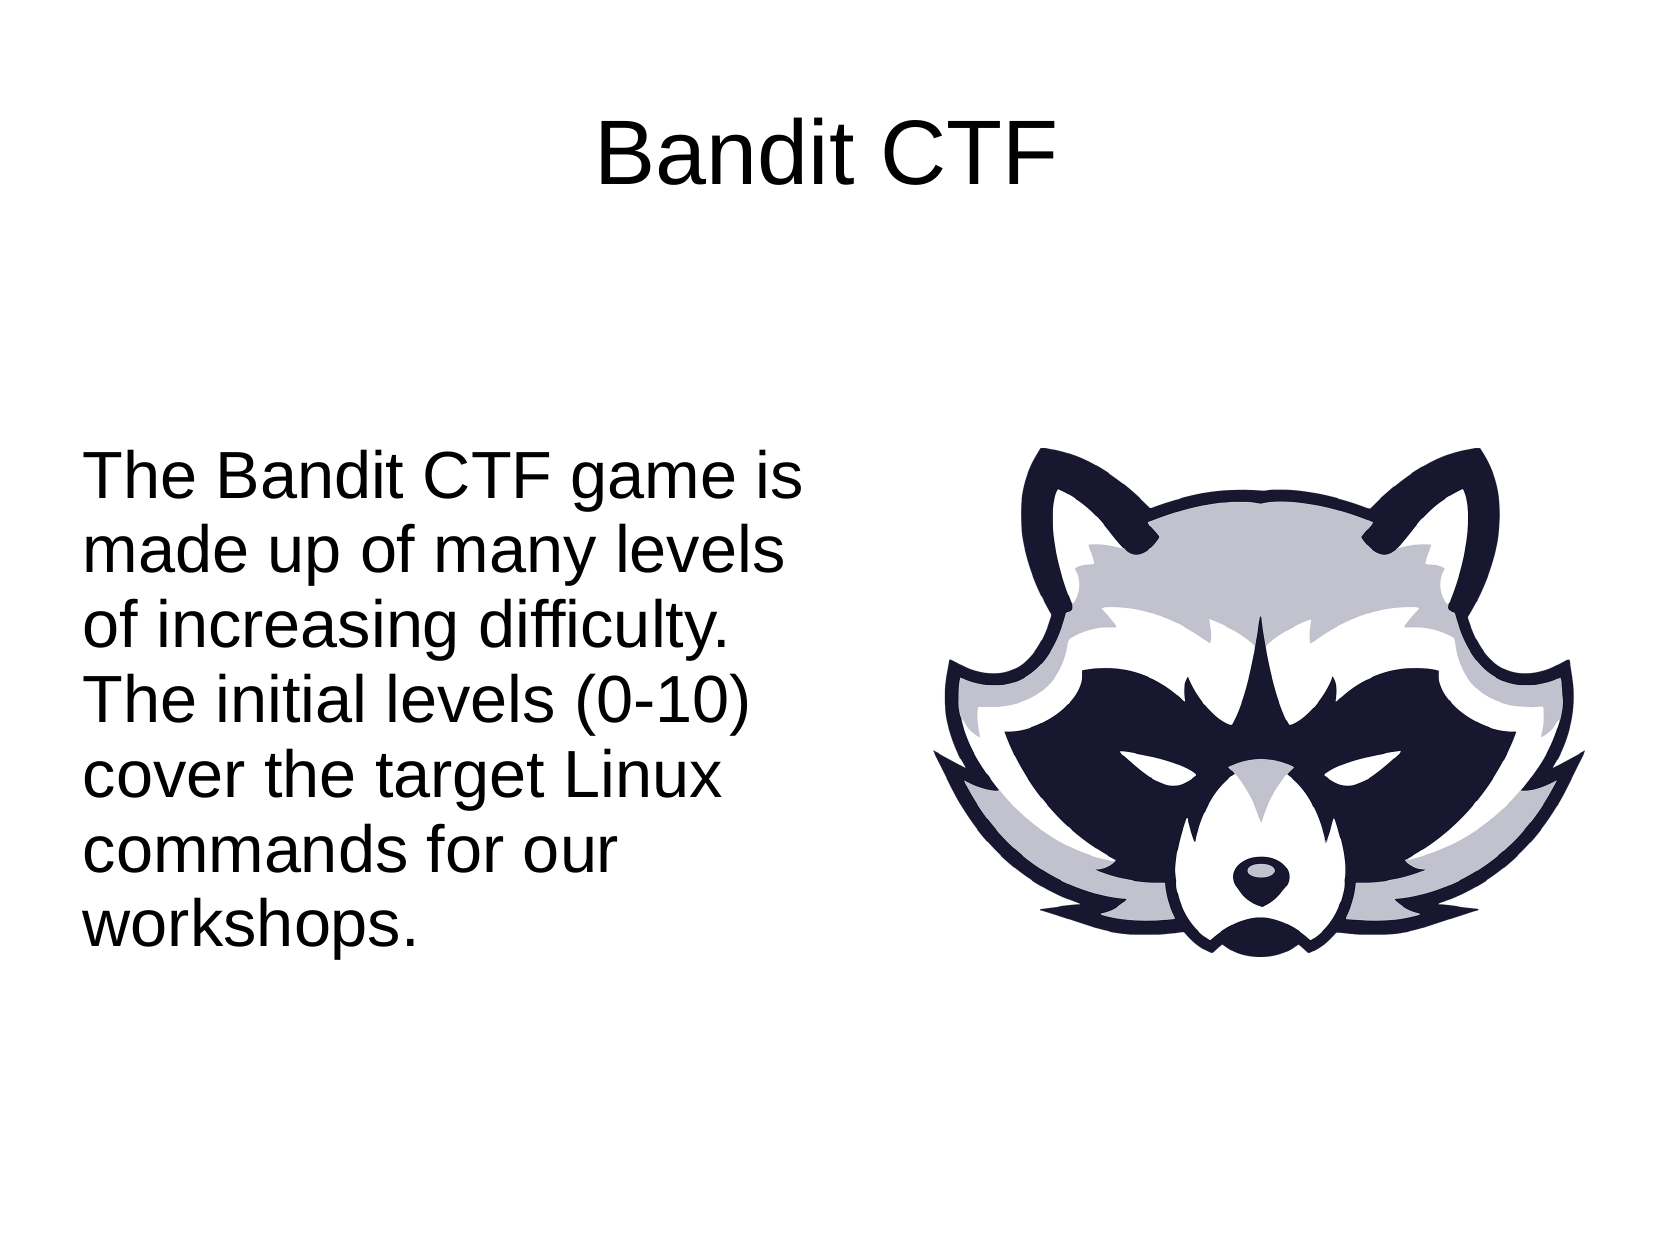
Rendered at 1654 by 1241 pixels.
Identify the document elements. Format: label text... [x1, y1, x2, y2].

picture [933, 448, 1585, 957]
subtitle The Bandit CTF game is made up of many levels of increasing difficulty. The initial levels (0-10) cover the target Linux commands for our workshops. [82, 290, 1571, 1109]
title Bandit CTF [82, 49, 1571, 257]
